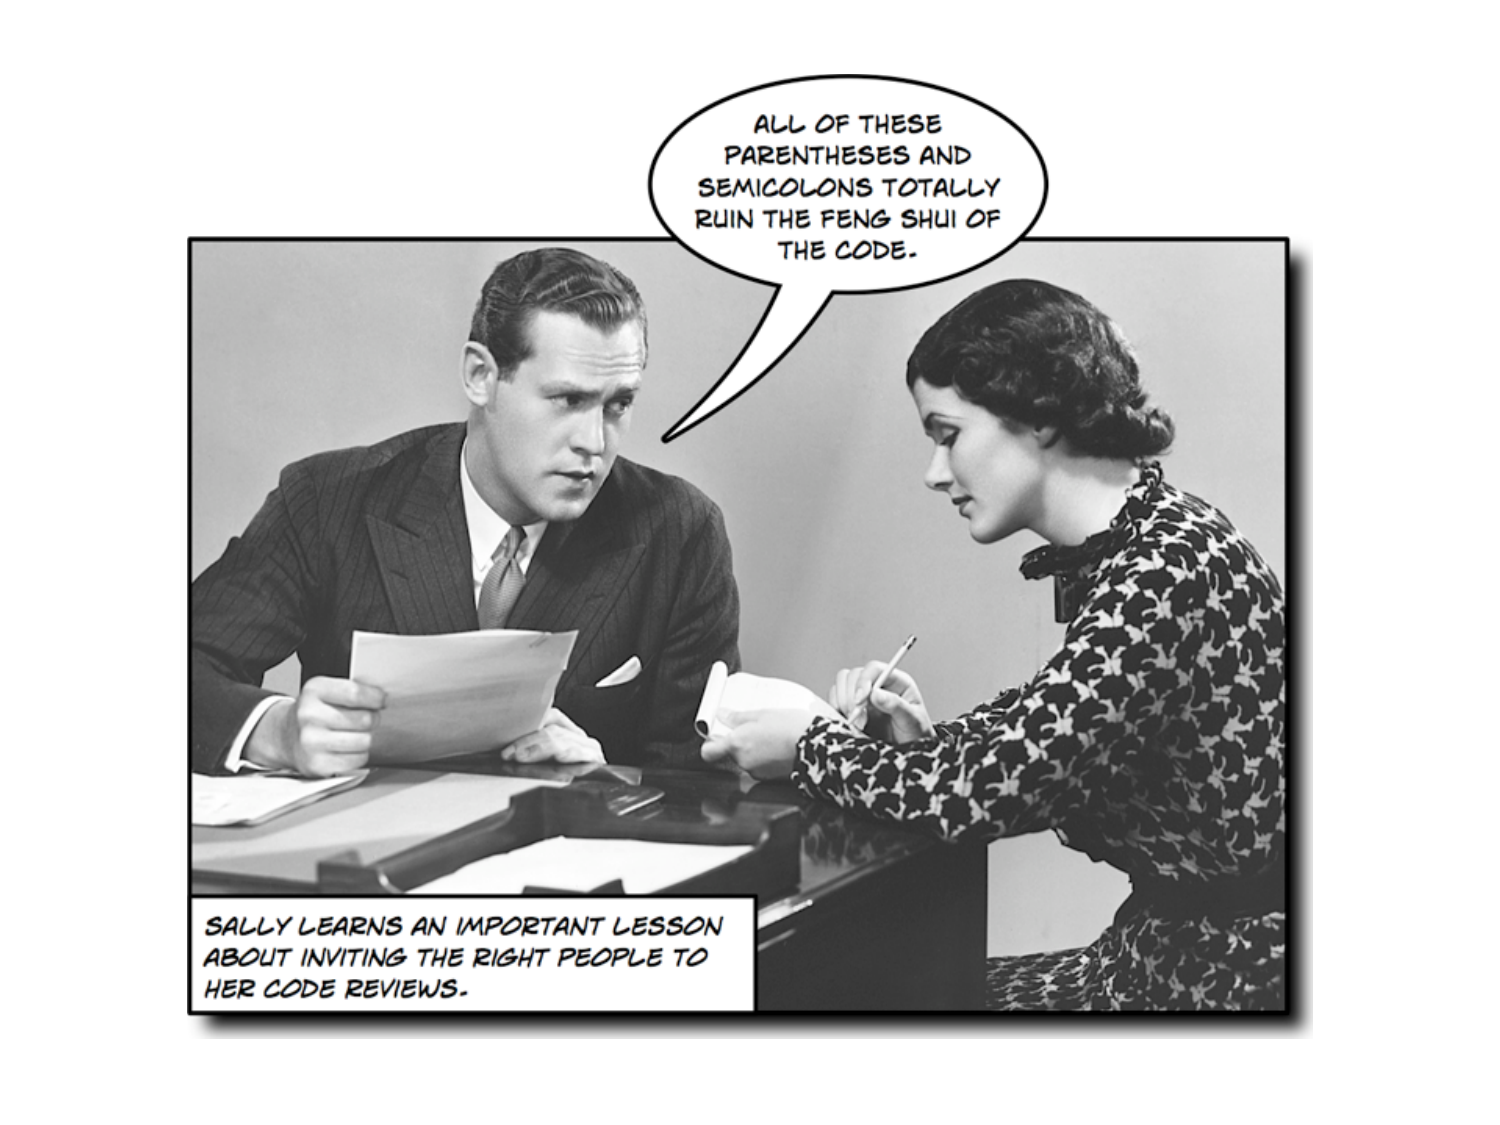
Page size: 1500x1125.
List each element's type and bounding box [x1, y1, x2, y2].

picture [187, 74, 1313, 1040]
